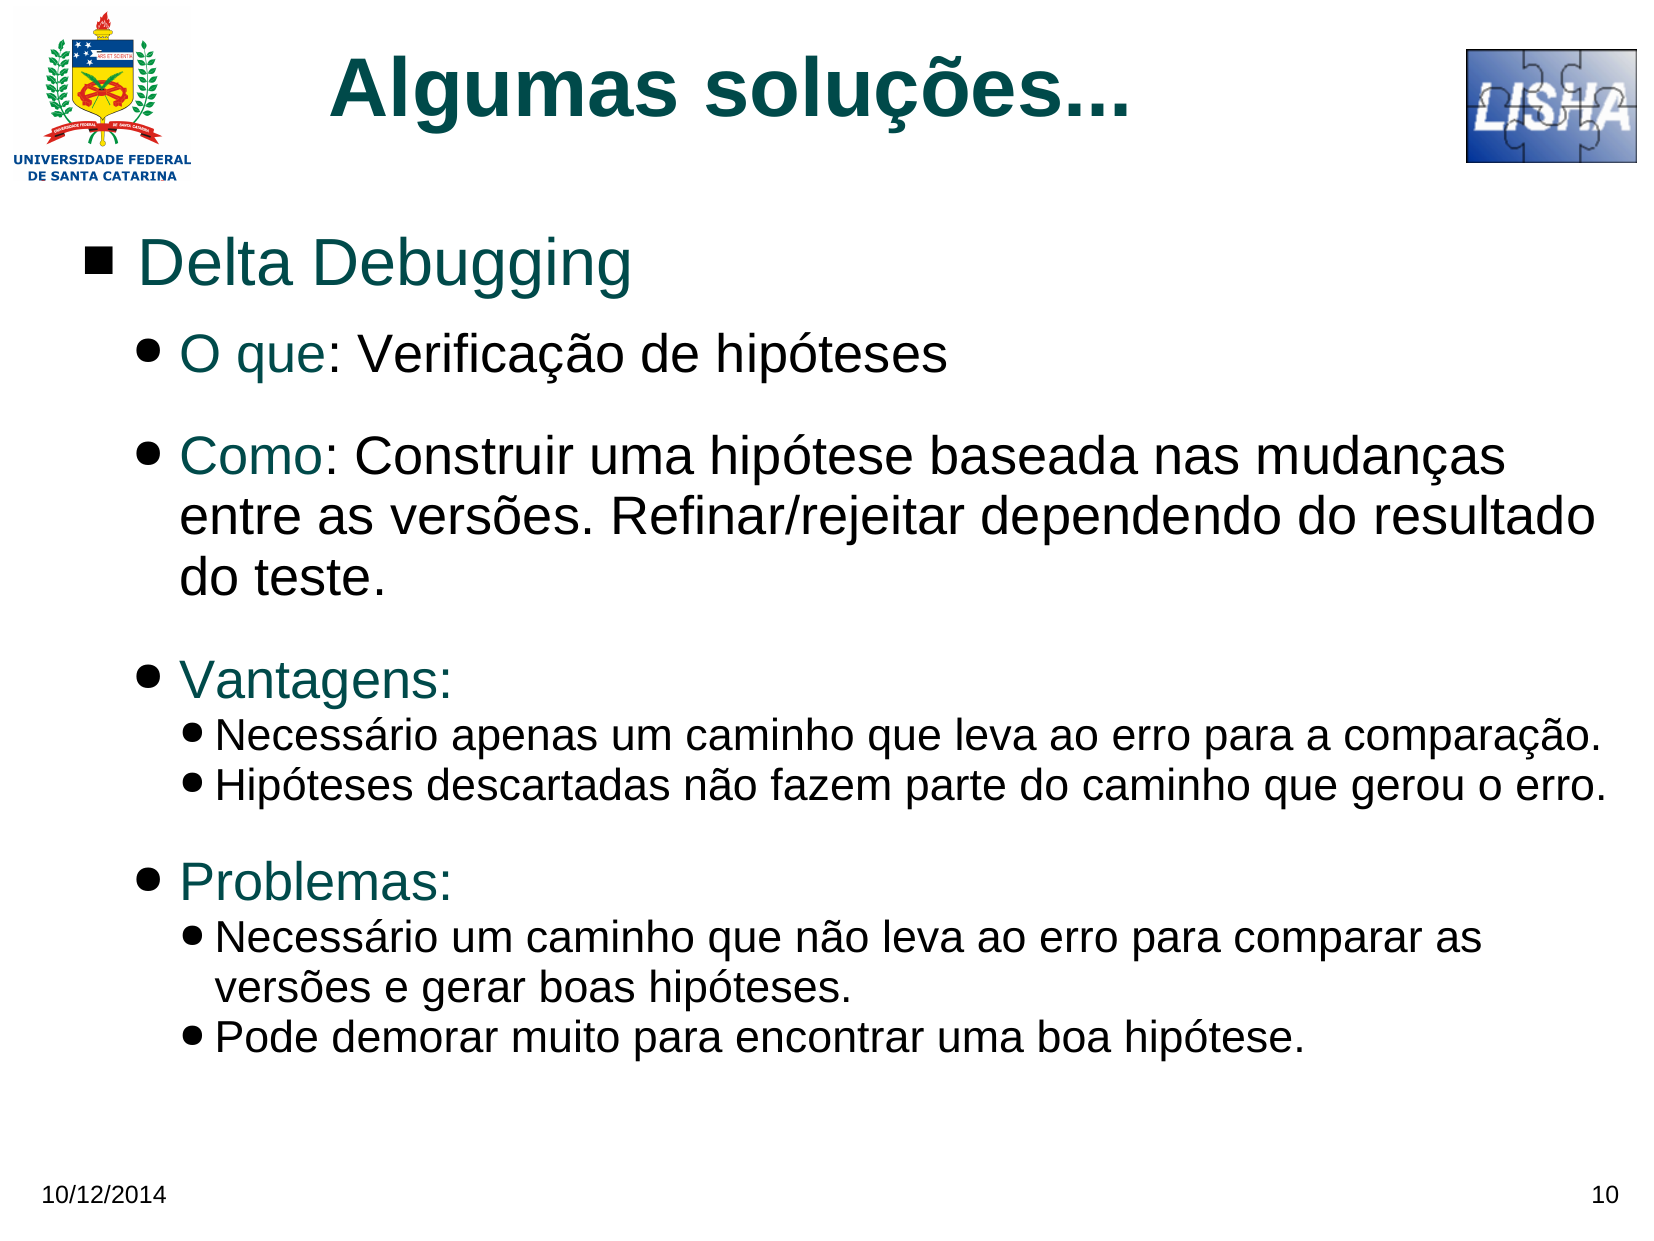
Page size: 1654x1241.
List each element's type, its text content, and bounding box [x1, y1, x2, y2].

title Algumas soluções... [37, 37, 1426, 151]
picture [1466, 49, 1637, 163]
list Delta Debugging O que: Verificação de hipóteses Como: Construir uma hipótese baseada nas mudanças entre as versões. Refinar/rejeitar dependendo do resultado do teste. Vantagens: Necessário apenas um caminho que leva ao erro para a comparação. Hipóteses descartadas não fazem parte do caminho que gerou o erro. Problemas: Necessário um caminho que não leva ao erro para comparar as versões e gerar boas hipóteses. Pode demorar muito para encontrar uma boa hipótese. [37, 225, 1613, 1163]
picture [13, 6, 191, 181]
